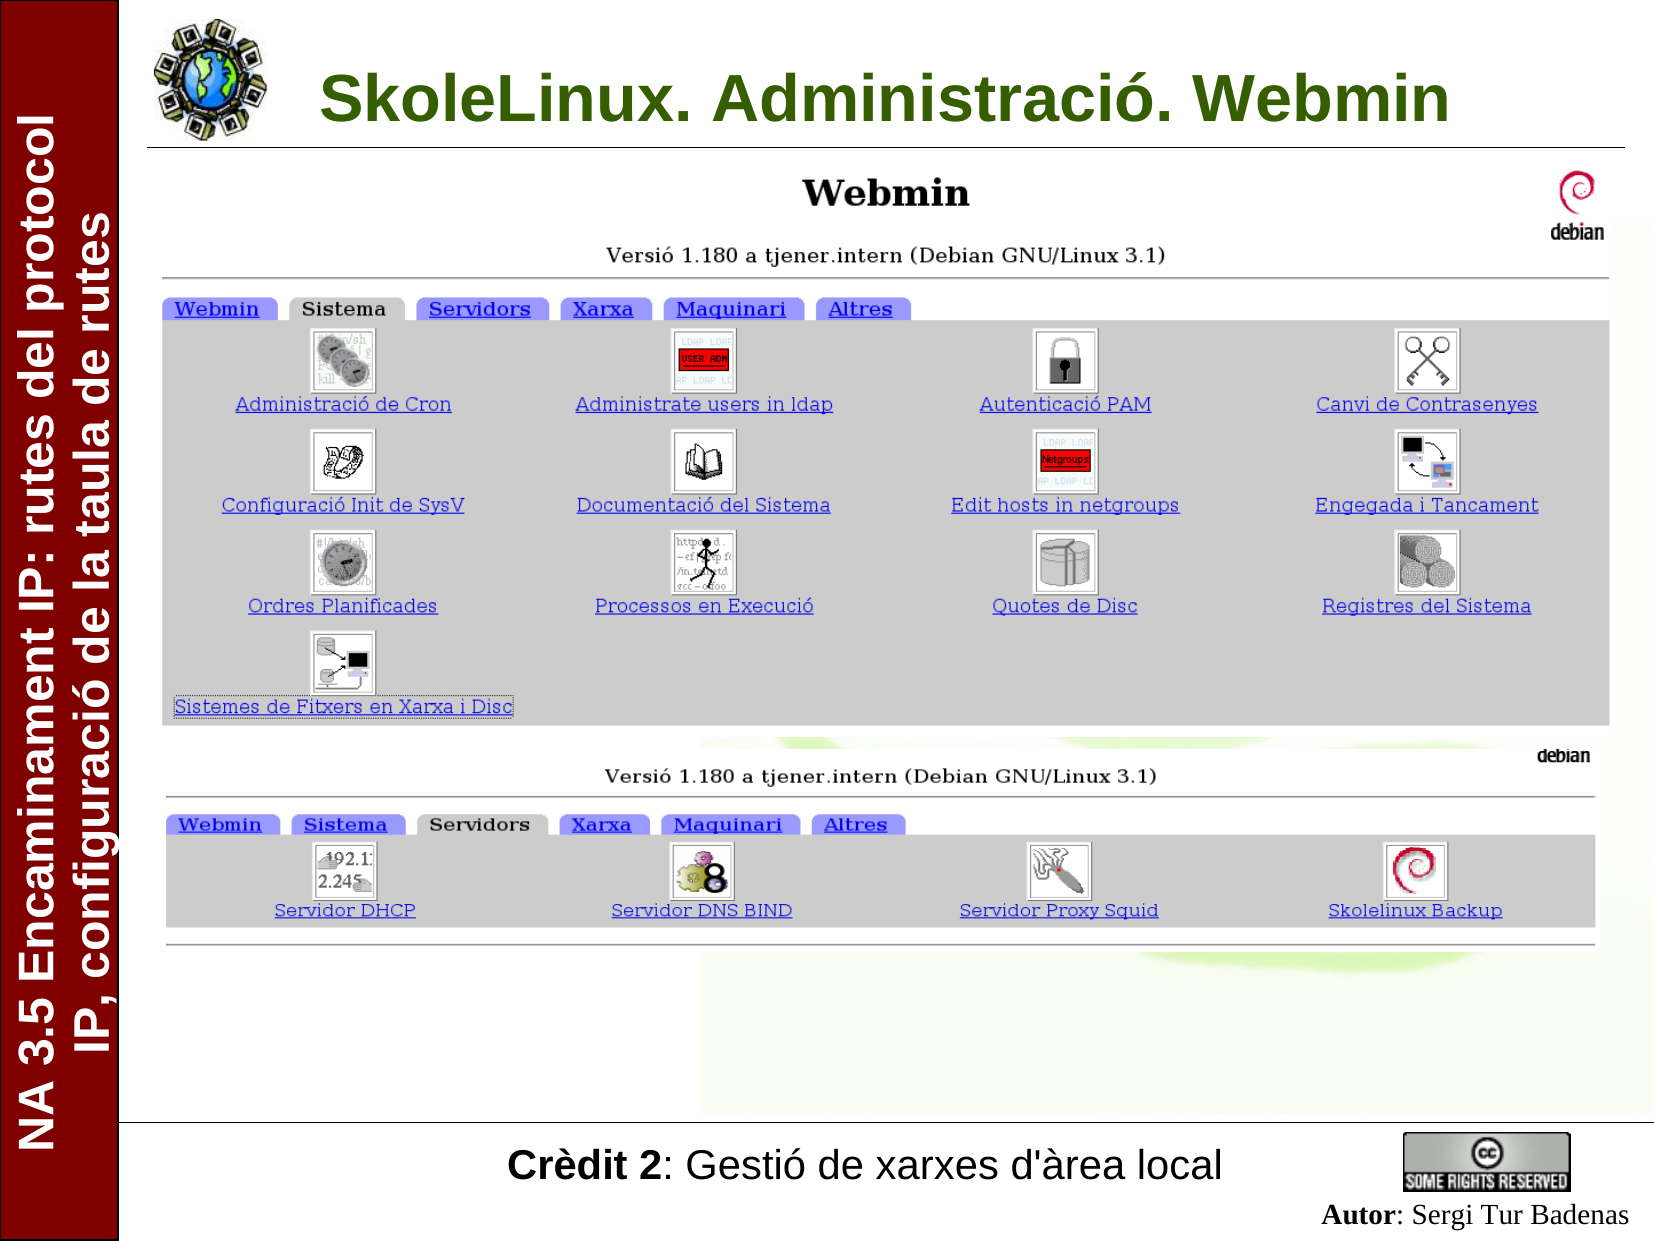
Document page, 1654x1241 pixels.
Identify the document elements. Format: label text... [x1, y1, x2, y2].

picture [1403, 1132, 1571, 1192]
title SkoleLinux. Administració. Webmin [141, 49, 1630, 148]
picture [154, 19, 268, 49]
picture [160, 165, 1654, 1113]
